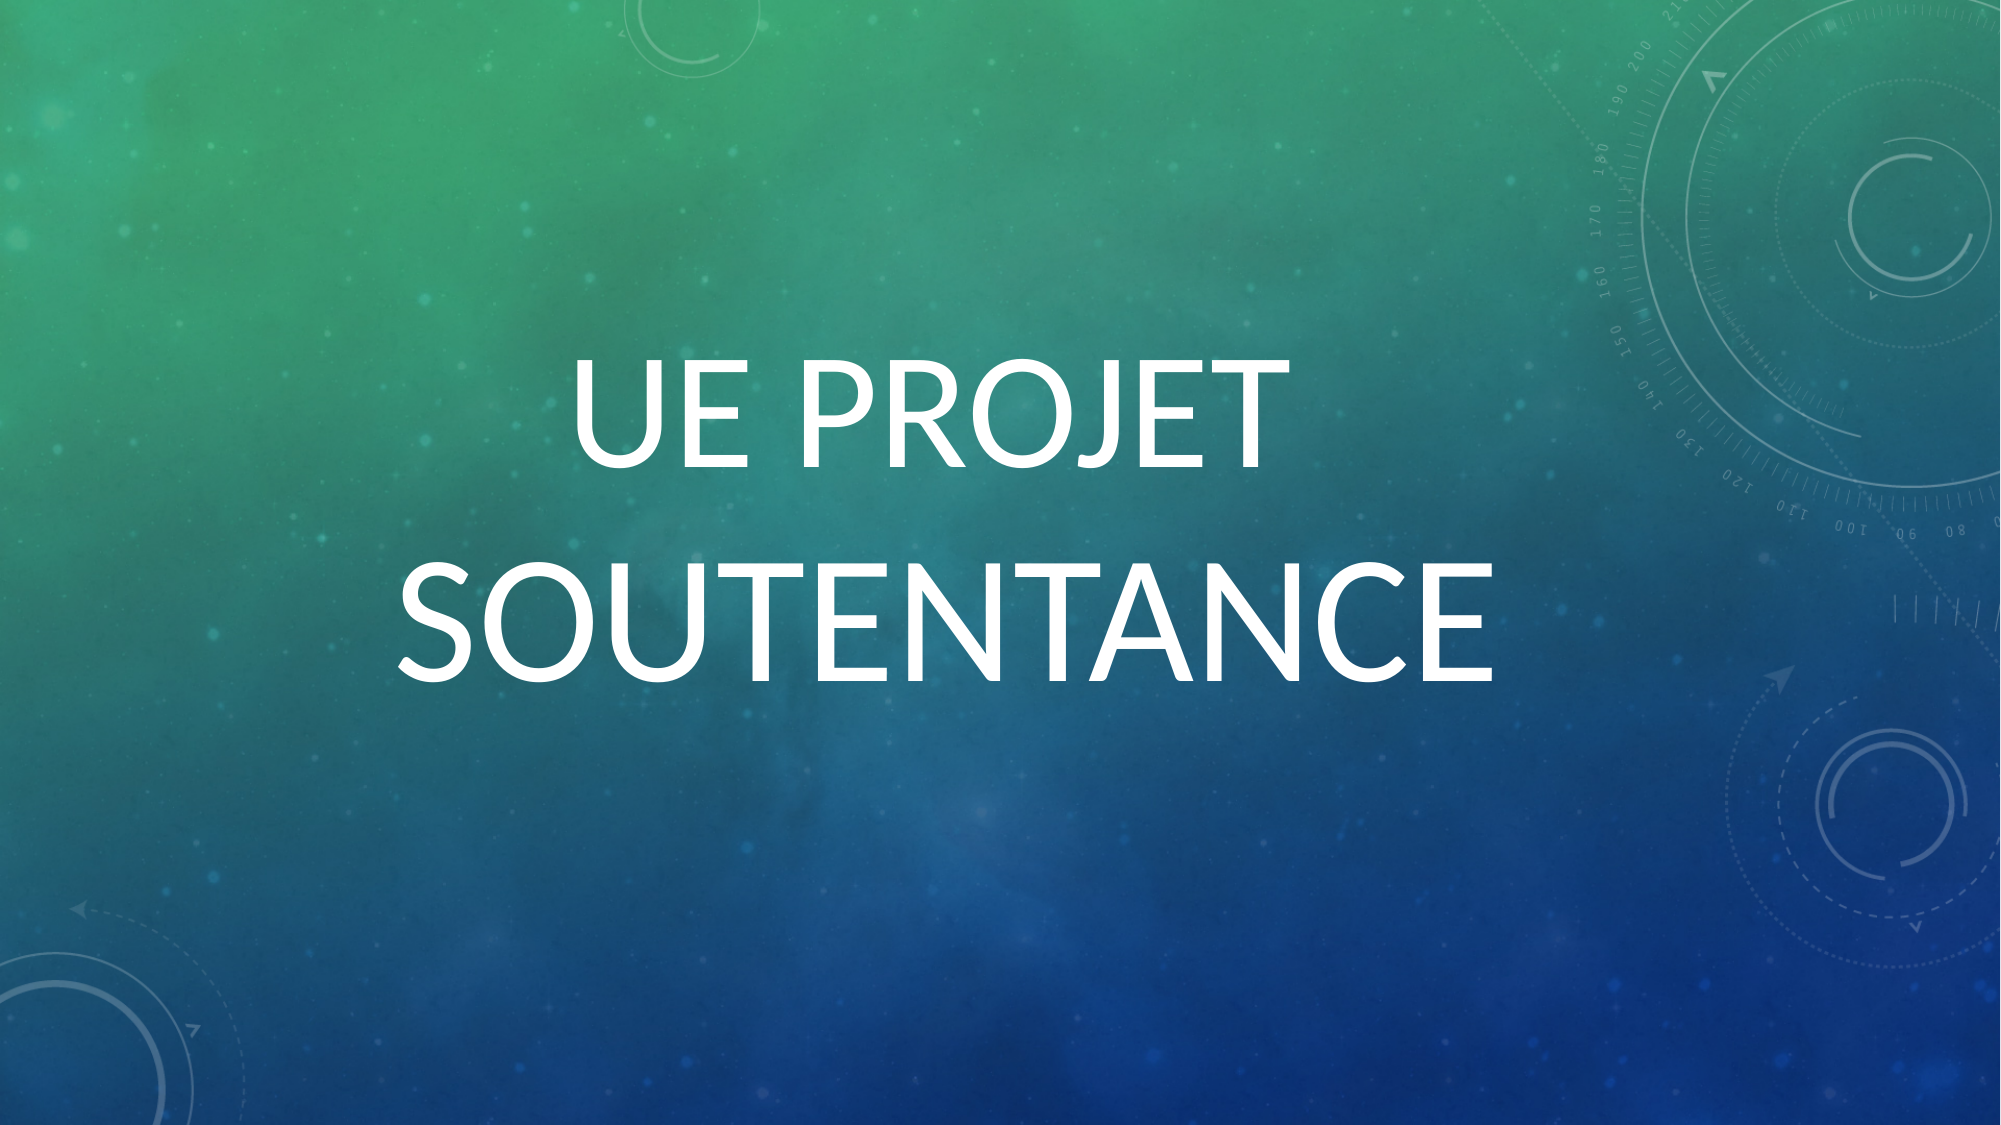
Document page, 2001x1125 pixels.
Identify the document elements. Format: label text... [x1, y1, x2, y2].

list SOUTENTANCE [379, 308, 2000, 908]
title UE PROJET [98, 281, 1761, 521]
